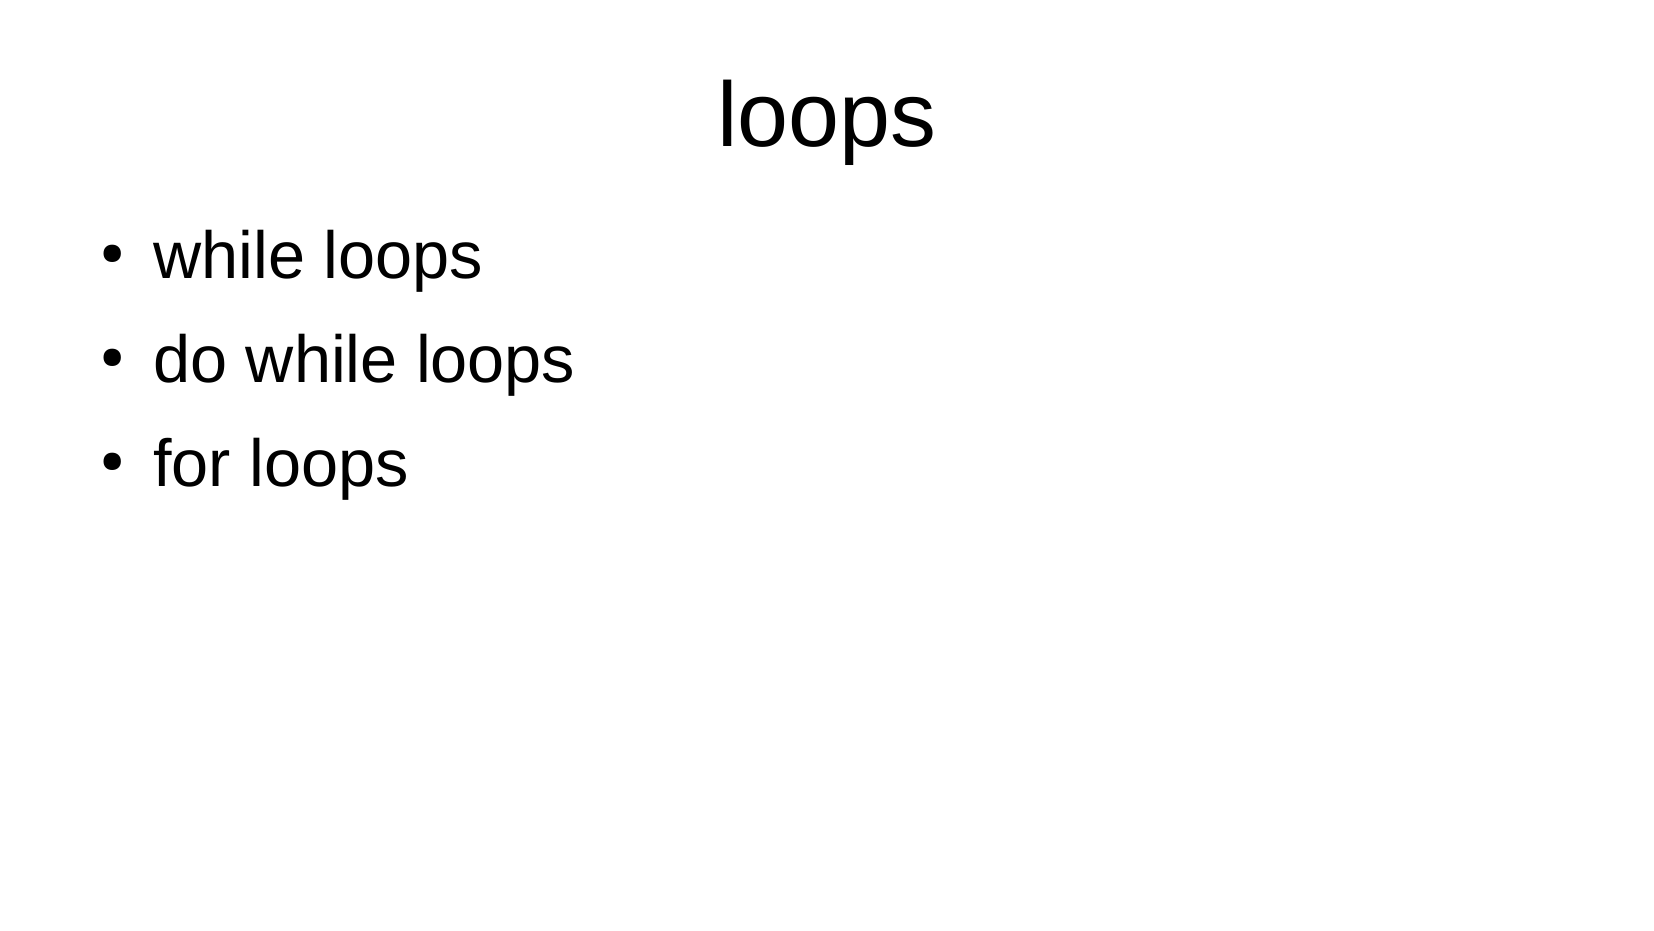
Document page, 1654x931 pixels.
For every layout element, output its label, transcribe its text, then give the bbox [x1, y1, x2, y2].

title loops [82, 37, 1571, 193]
list while loops do while loops for loops [82, 217, 1571, 758]
